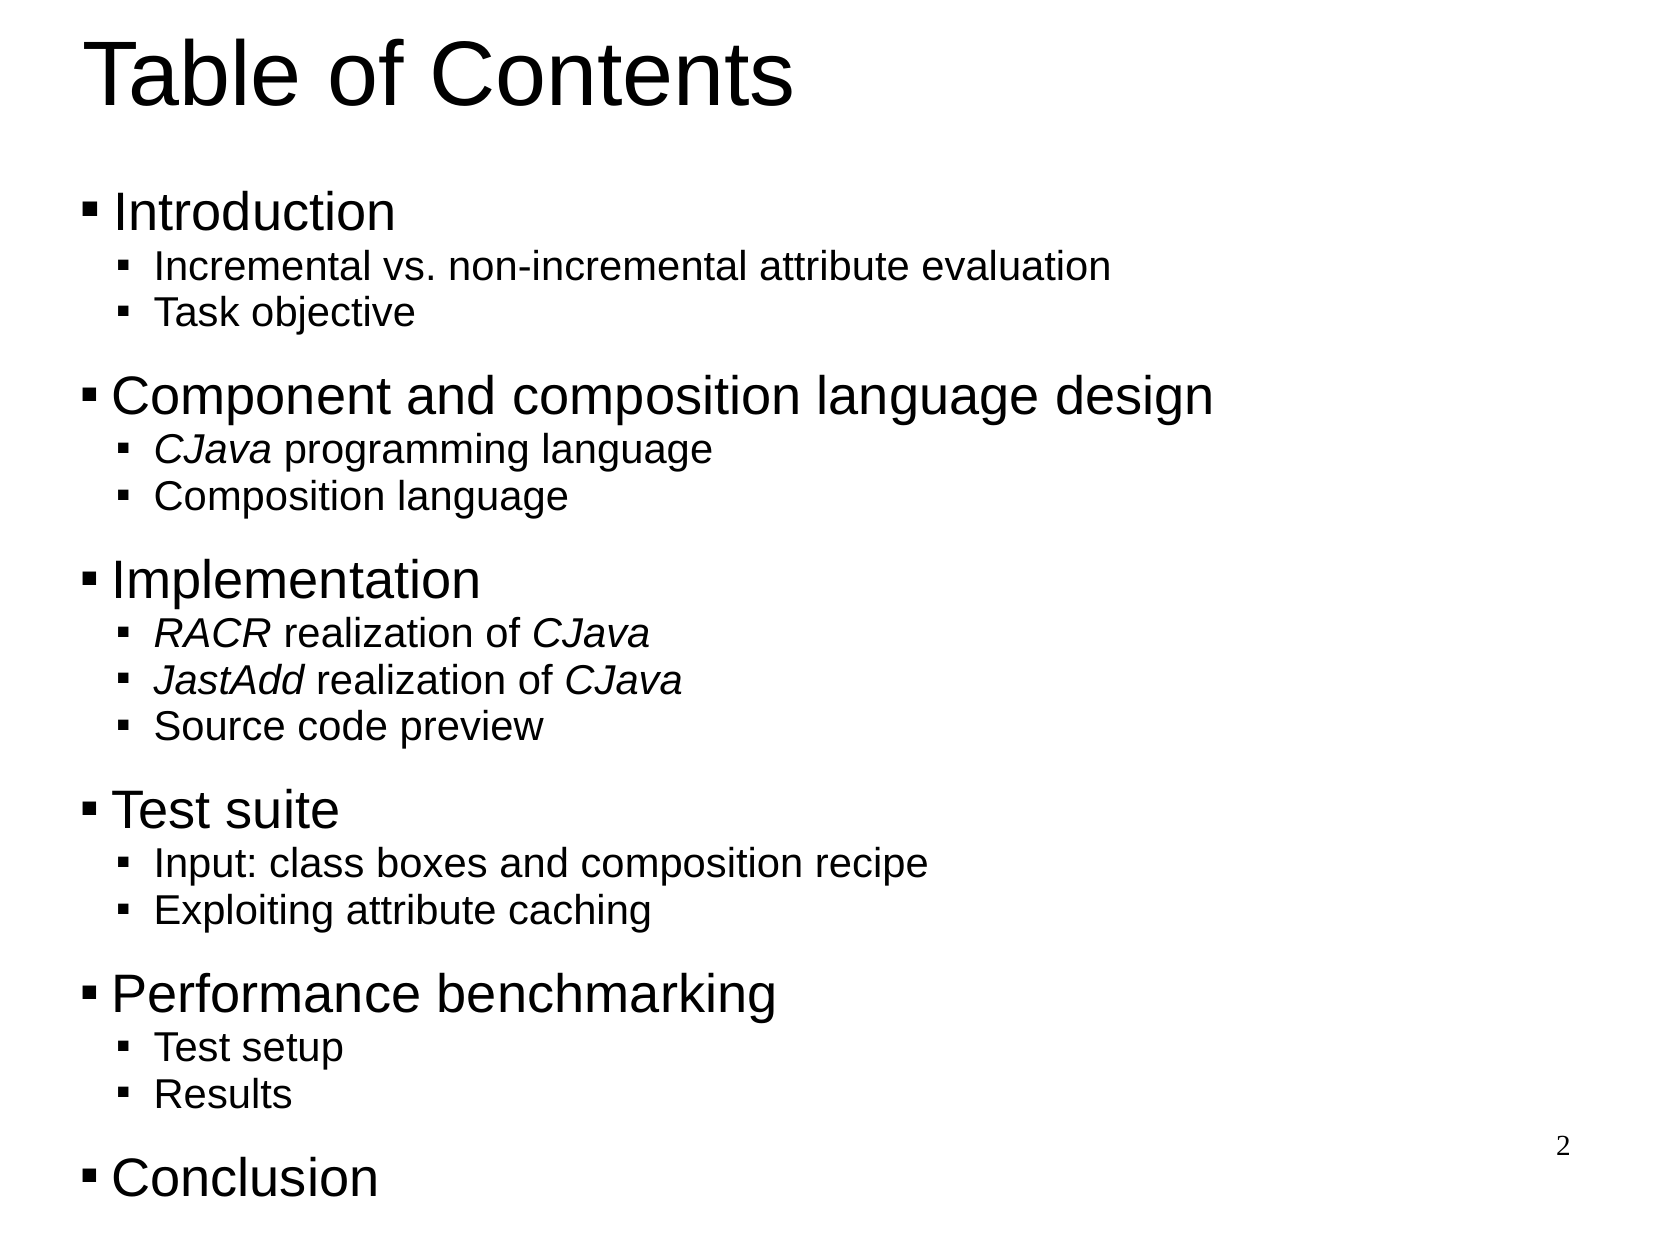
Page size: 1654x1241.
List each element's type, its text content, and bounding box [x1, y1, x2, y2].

title Table of Contents [82, 13, 1571, 134]
subtitle Introduction Incremental vs. non-incremental attribute evaluation Task objective Component and composition language design CJava programming language Composition language Implementation RACR realization of CJava JastAdd realization of CJava Source code preview Test suite Input: class boxes and composition recipe Exploiting attribute caching Performance benchmarking Test setup Results Conclusion [82, 133, 1538, 1219]
